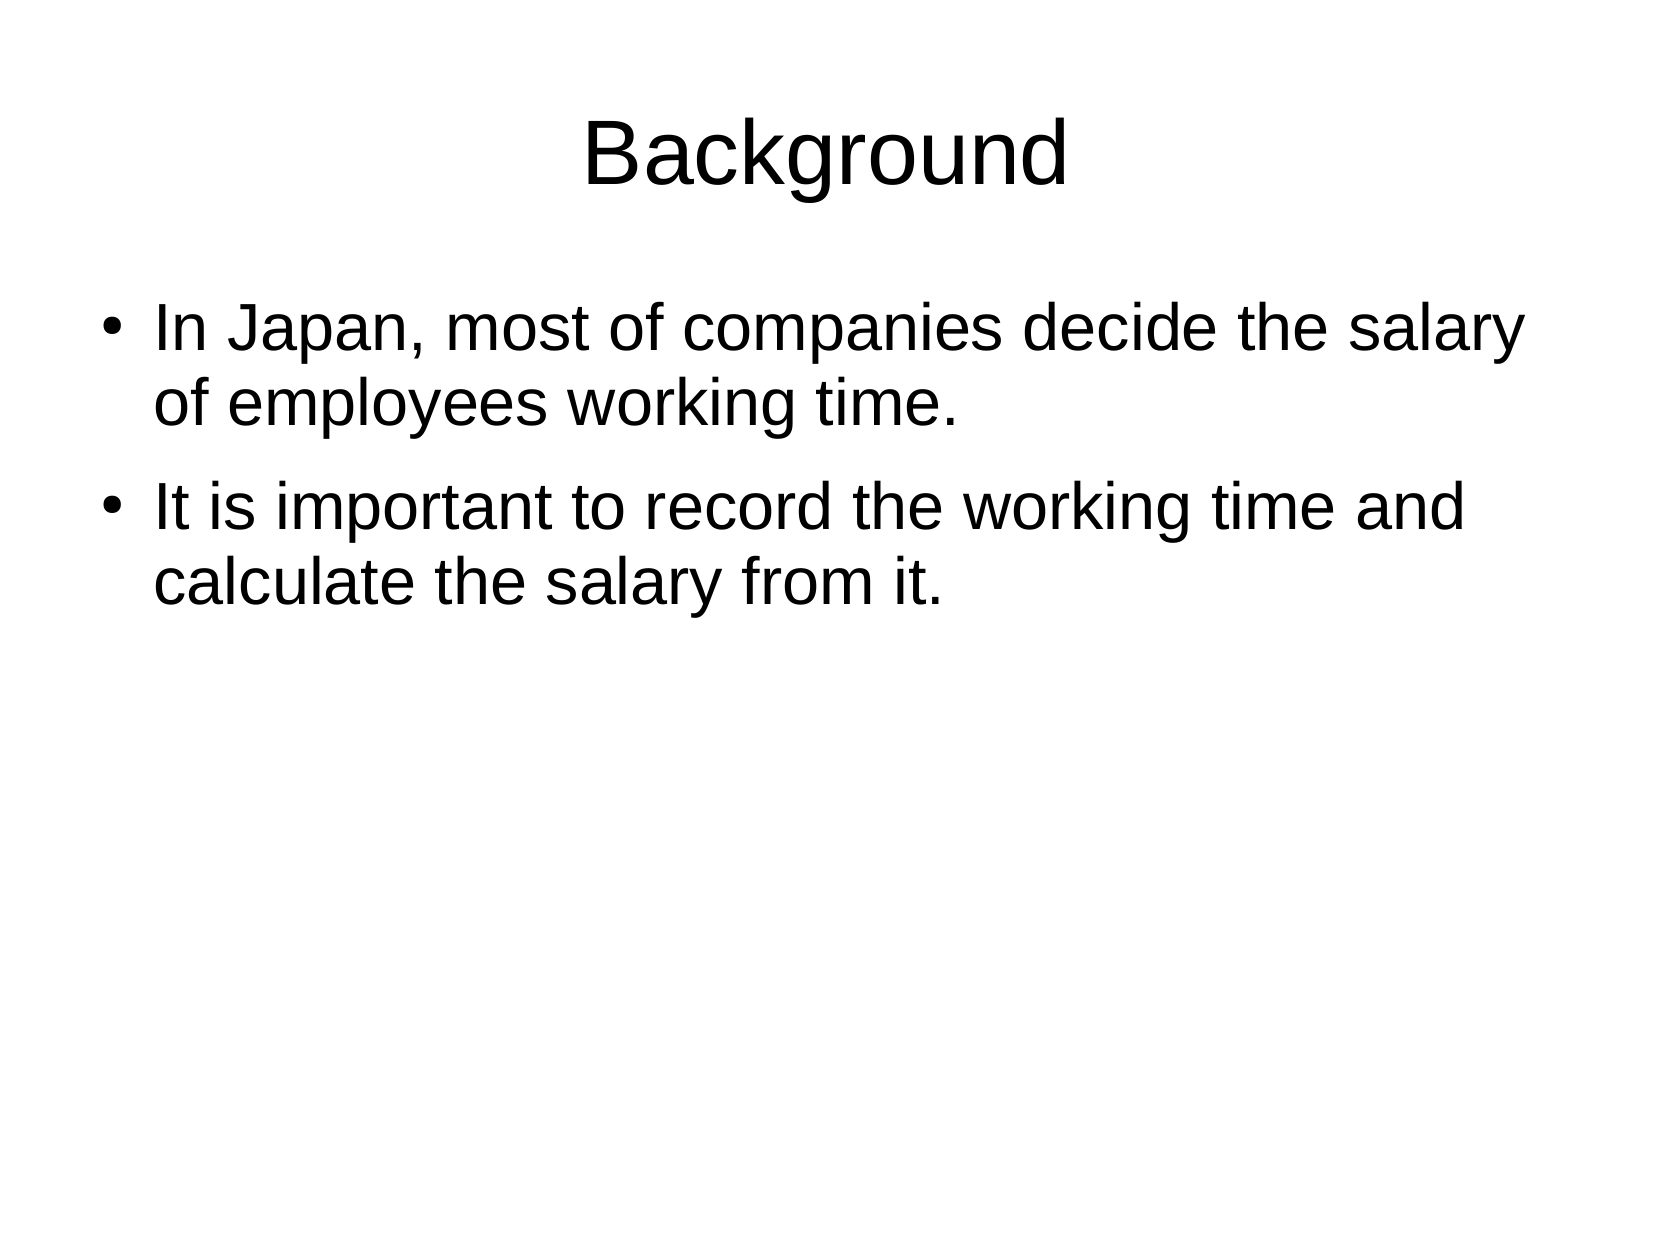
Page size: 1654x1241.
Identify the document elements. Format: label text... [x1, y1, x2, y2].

title Background [82, 49, 1571, 257]
list In Japan, most of companies decide the salary of employees working time. It is important to record the working time and calculate the salary from it. [82, 290, 1571, 1094]
